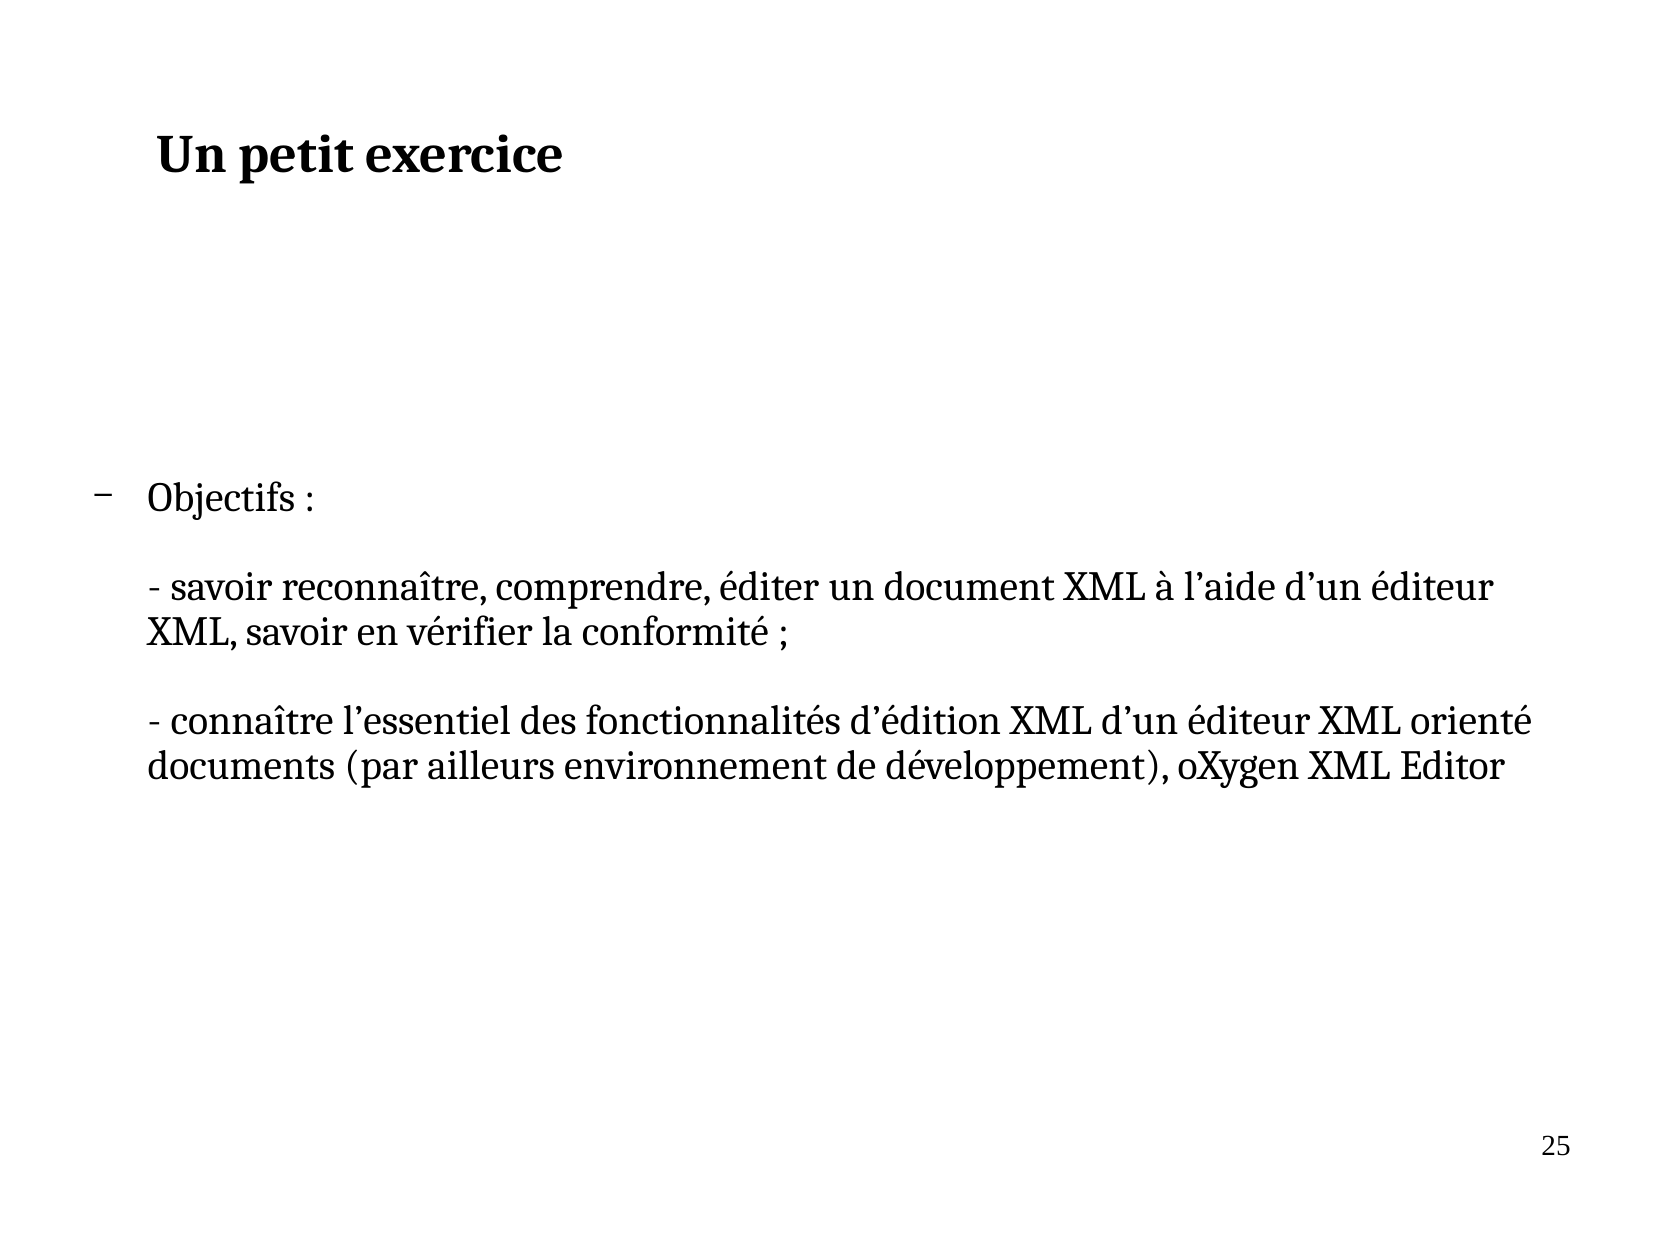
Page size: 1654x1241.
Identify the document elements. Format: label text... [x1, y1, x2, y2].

subtitle Objectifs : - savoir reconnaître, comprendre, éditer un document XML à l’aide d’un éditeur XML, savoir en vérifier la conformité ; - connaître l’essentiel des fonctionnalités d’édition XML d’un éditeur XML orienté documents (par ailleurs environnement de développement), oXygen XML Editor [76, 253, 1565, 1058]
title Un petit exercice [82, 56, 1571, 250]
